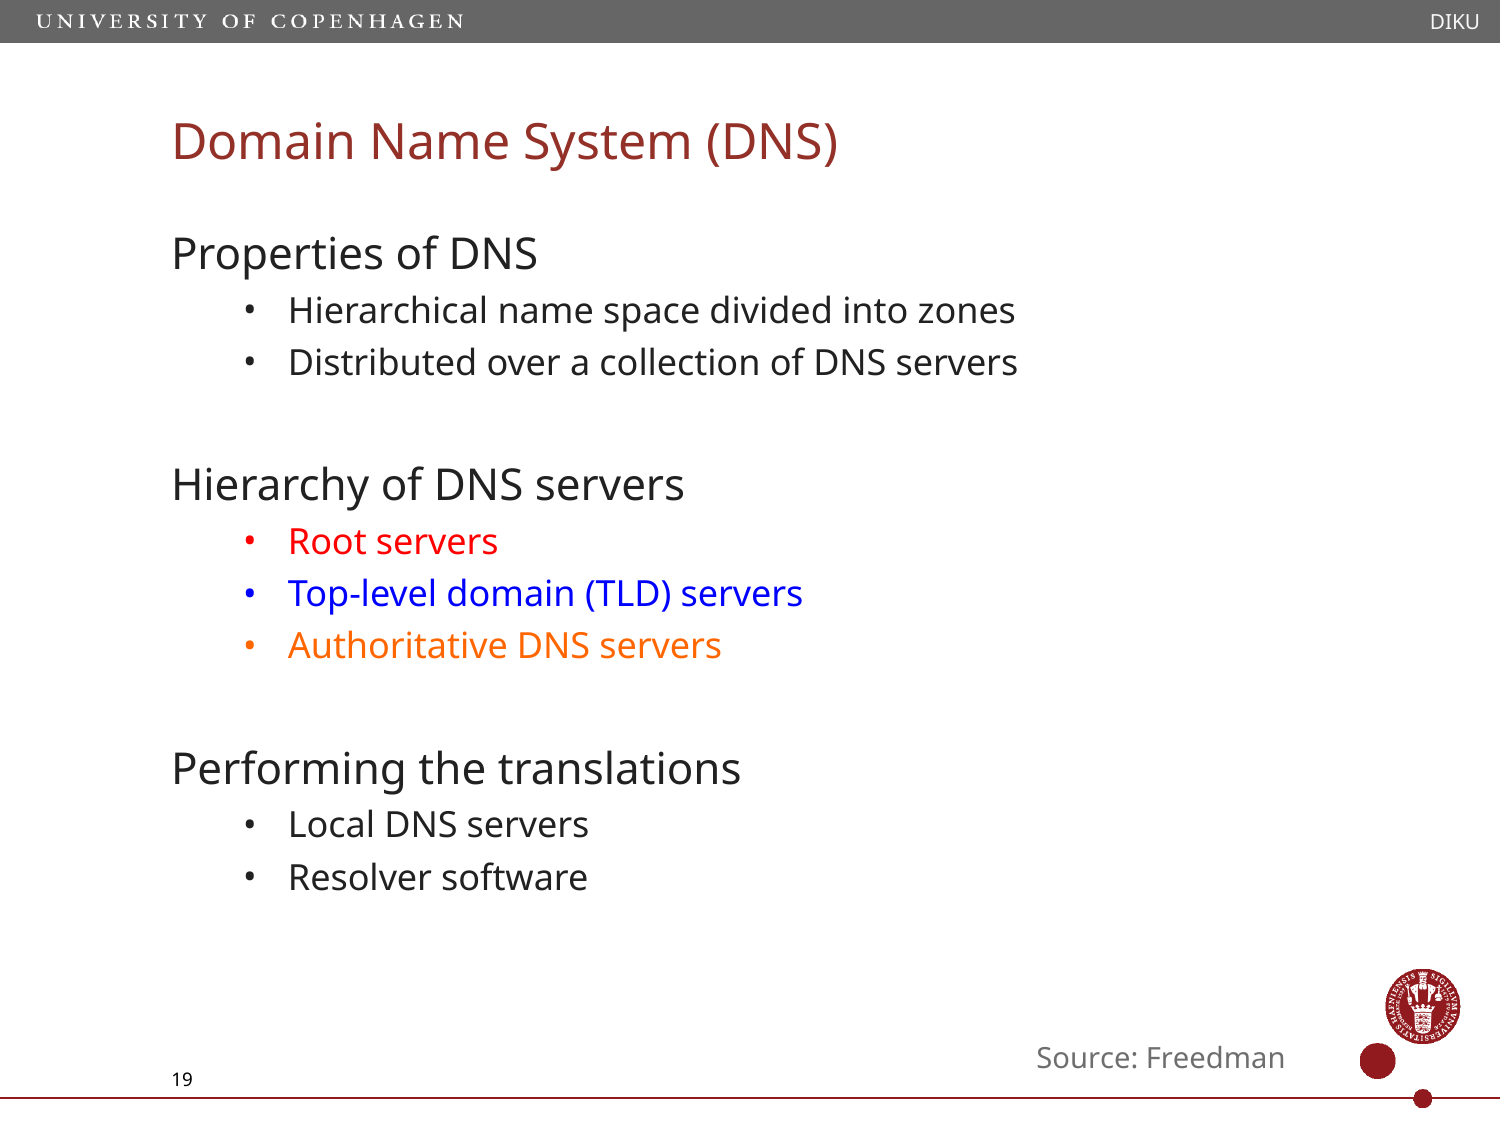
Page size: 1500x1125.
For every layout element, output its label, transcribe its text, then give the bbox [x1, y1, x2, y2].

text_box DIKU [469, 0, 1495, 43]
text_box Source: Freedman [1021, 1031, 1341, 1083]
list Properties of DNS Hierarchical name space divided into zones Distributed over a collection of DNS servers Hierarchy of DNS servers Root servers Top-level domain (TLD) servers Authoritative DNS servers Performing the translations Local DNS servers Resolver software [171, 225, 1329, 900]
text_box <number> [171, 1067, 522, 1092]
title Domain Name System (DNS) [171, 75, 1329, 171]
picture [0, 910, 1500, 1122]
